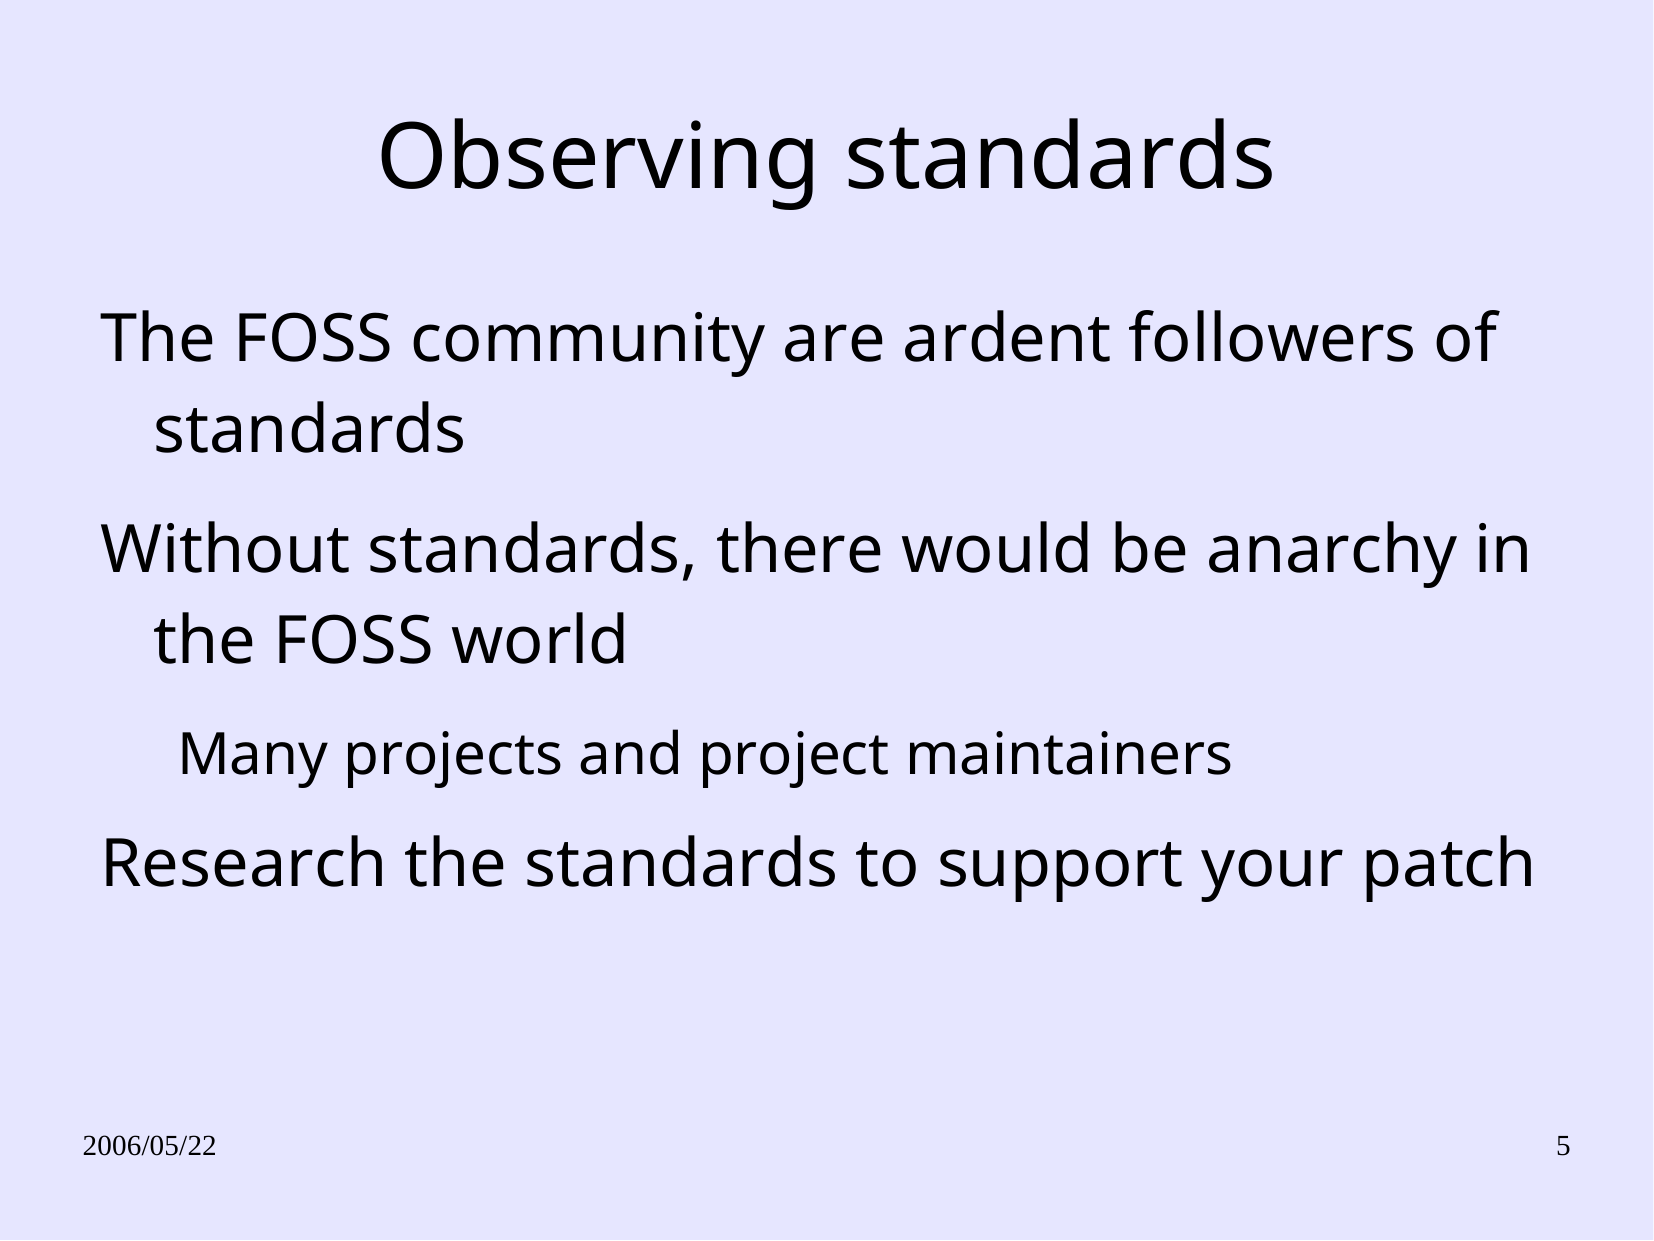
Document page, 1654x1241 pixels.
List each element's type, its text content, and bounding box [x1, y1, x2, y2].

list The FOSS community are ardent followers of standards Without standards, there would be anarchy in the FOSS world Many projects and project maintainers Research the standards to support your patch [82, 290, 1571, 1094]
title Observing standards [82, 56, 1571, 250]
